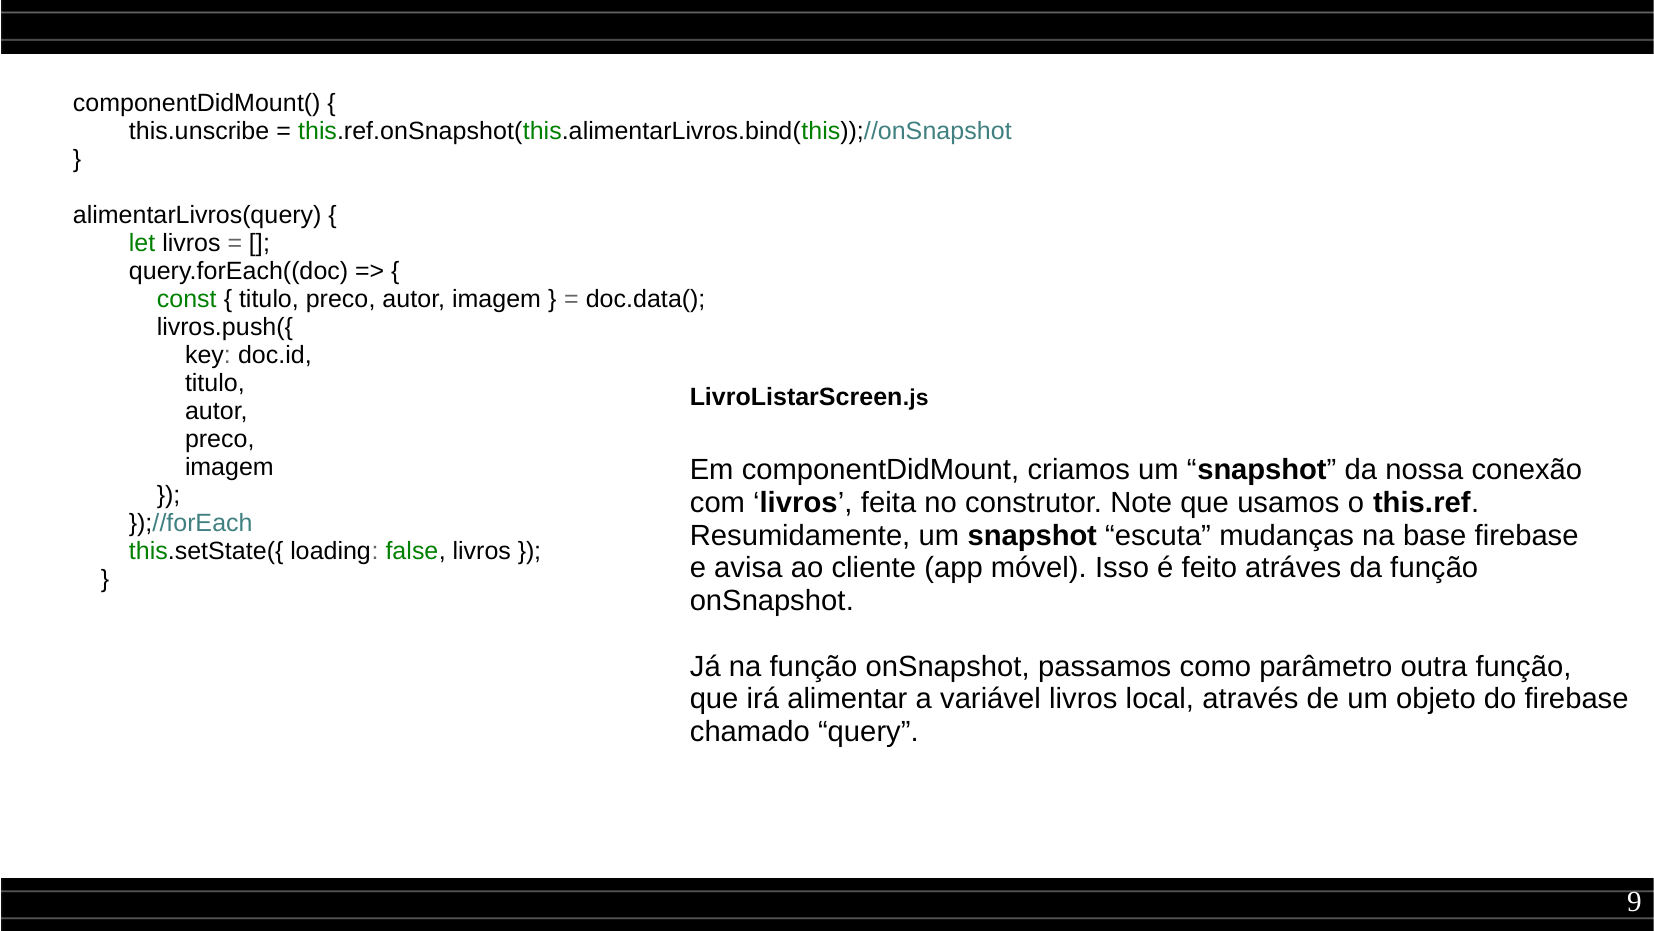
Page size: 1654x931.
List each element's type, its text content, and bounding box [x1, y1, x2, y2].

picture [1, 0, 1654, 54]
picture [1, 878, 1654, 931]
text_box componentDidMount() { this.unscribe = this.ref.onSnapshot(this.alimentarLivros.bind(this));//onSnapshot } alimentarLivros(query) { let livros = []; query.forEach((doc) => { const { titulo, preco, autor, imagem } = doc.data(); livros.push({ key: doc.id, titulo, autor, preco, imagem }); });//forEach this.setState({ loading: false, livros }); } [58, 81, 1516, 797]
text_box LivroListarScreen.js Em componentDidMount, criamos um “snapshot” da nossa conexão com ‘livros’, feita no construtor. Note que usamos o this.ref. Resumidamente, um snapshot “escuta” mudanças na base firebase e avisa ao cliente (app móvel). Isso é feito atráves da função onSnapshot. Já na função onSnapshot, passamos como parâmetro outra função, que irá alimentar a variável livros local, através de um objeto do firebase chamado “query”. [674, 375, 1646, 756]
